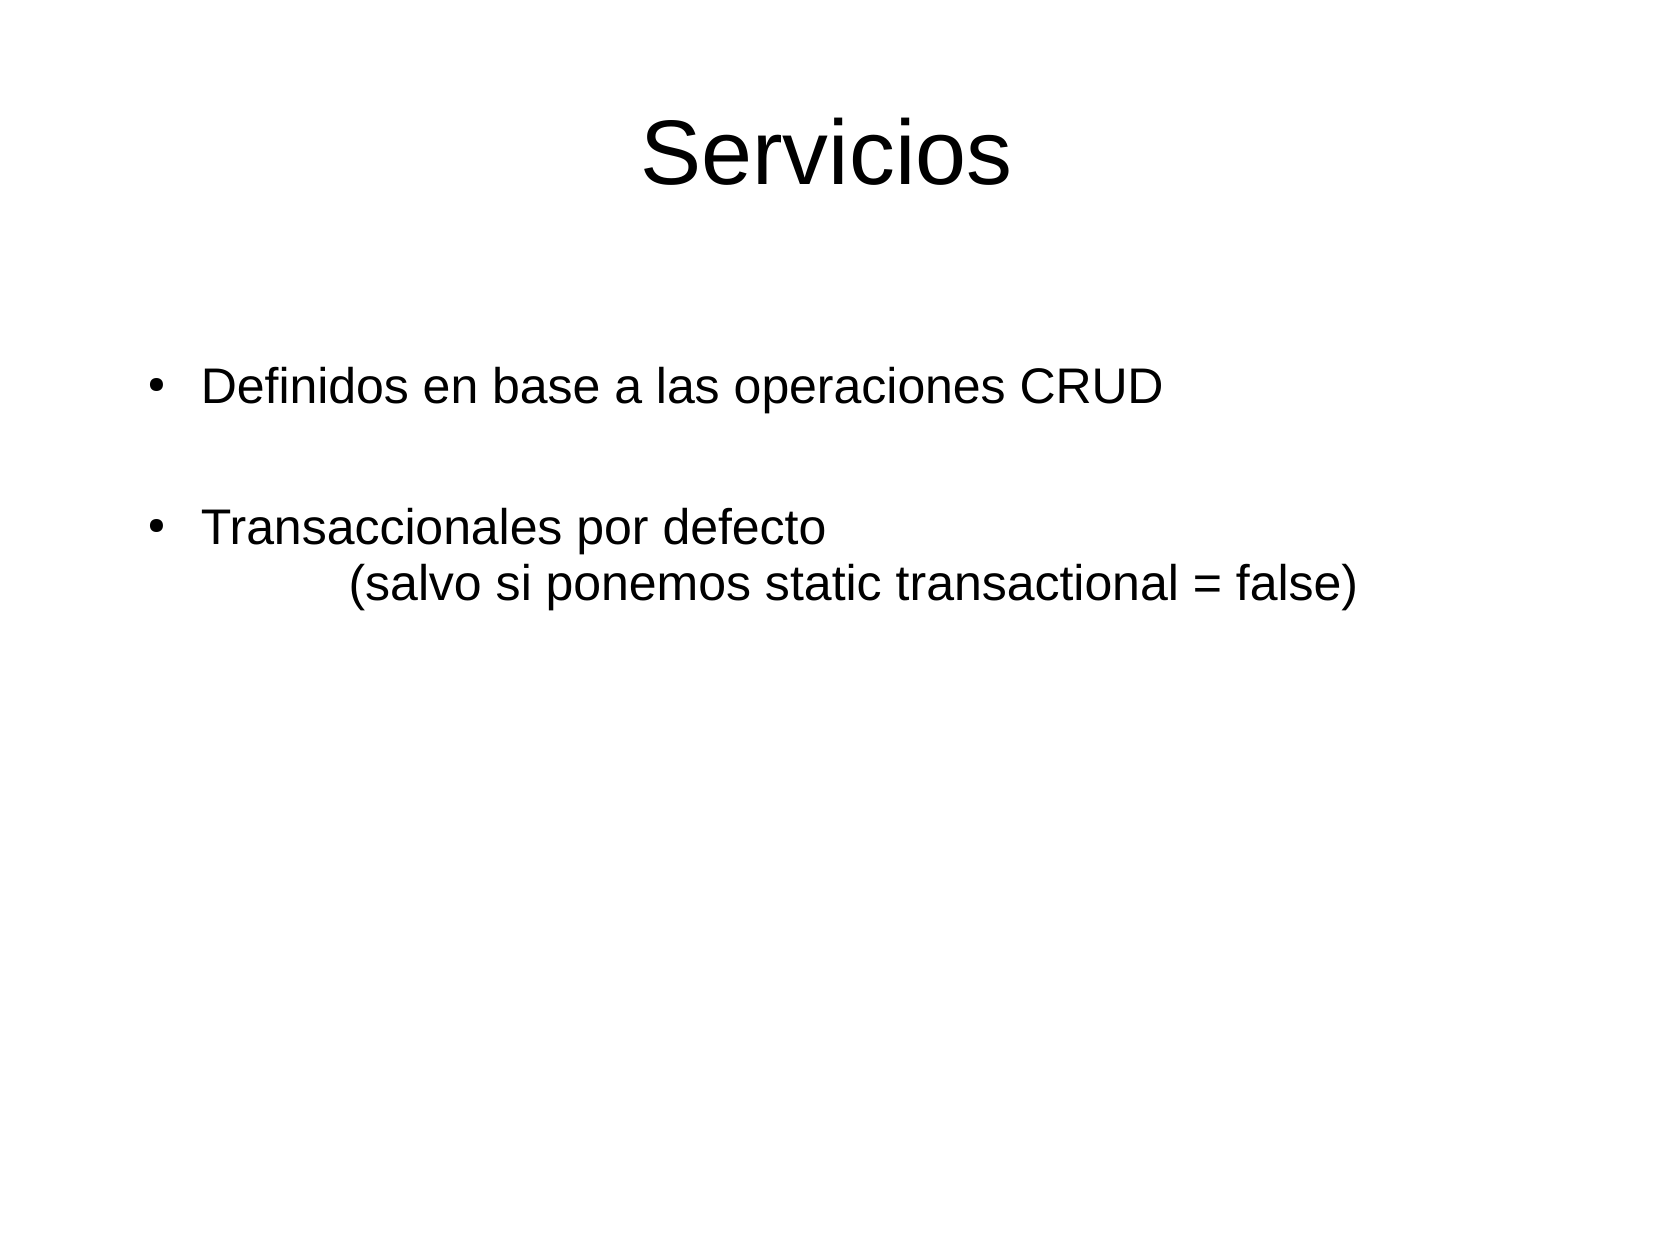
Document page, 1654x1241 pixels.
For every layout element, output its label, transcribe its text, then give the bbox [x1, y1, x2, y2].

title Servicios [82, 49, 1571, 257]
list Definidos en base a las operaciones CRUD Transaccionales por defecto (salvo si ponemos static transactional = false) [129, 358, 1619, 1078]
